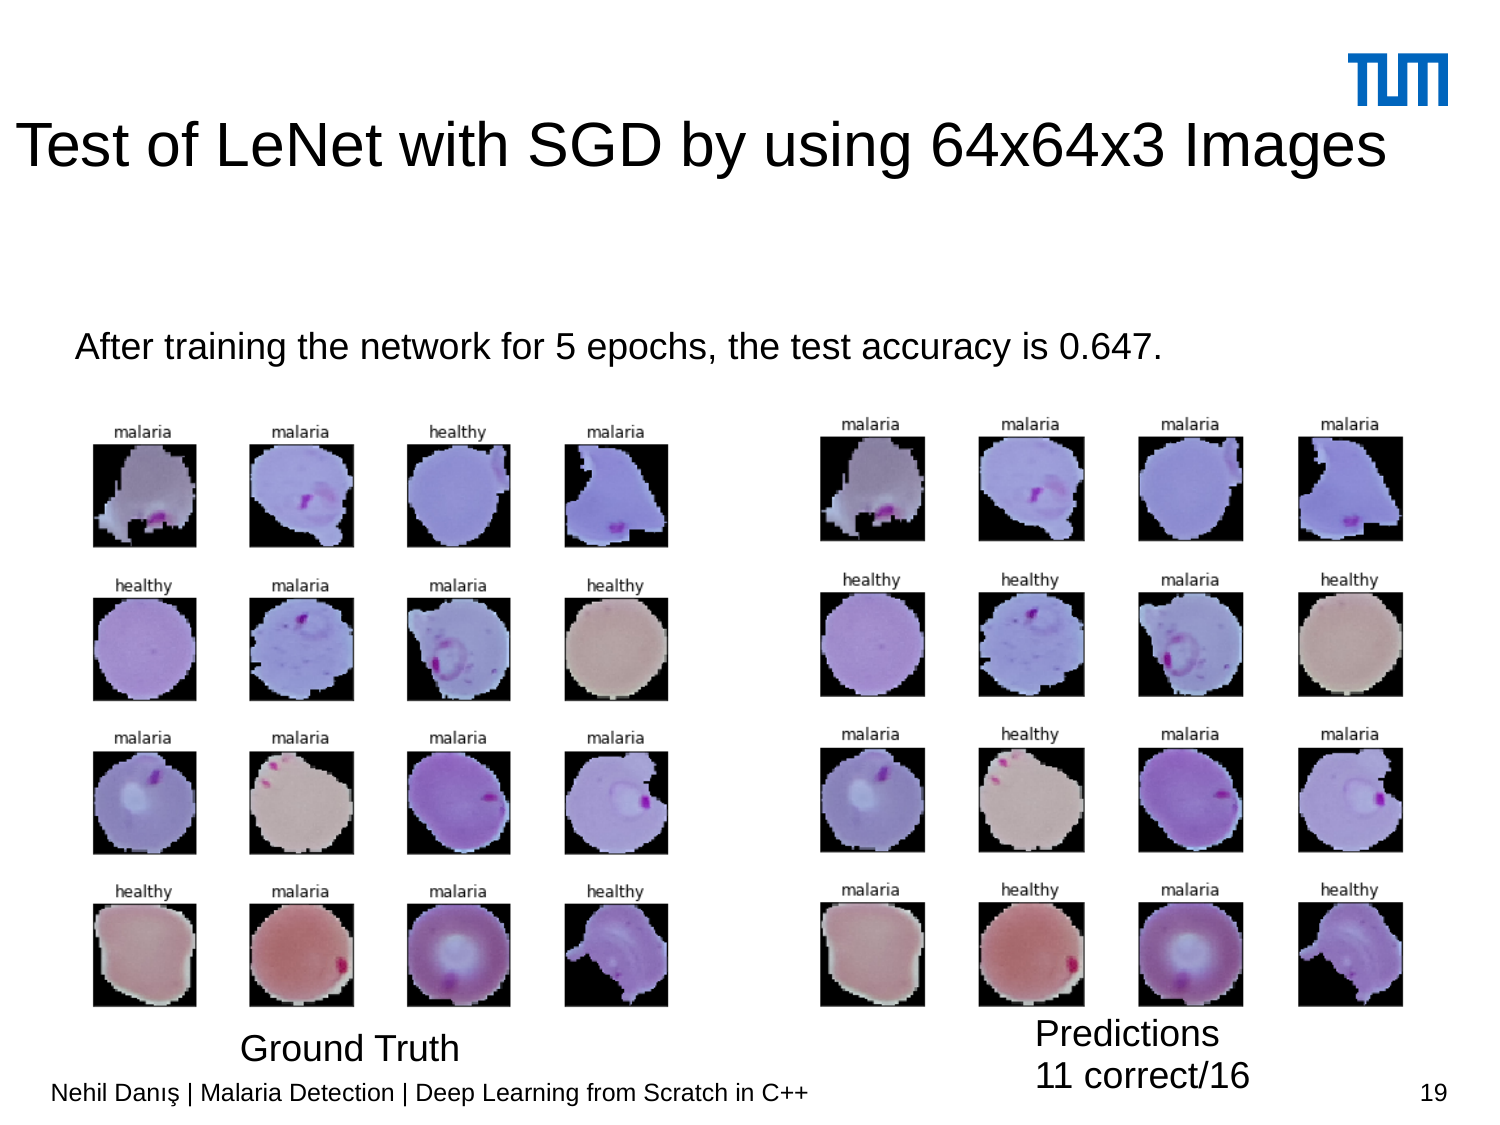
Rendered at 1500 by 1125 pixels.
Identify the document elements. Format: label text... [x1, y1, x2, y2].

title Test of LeNet with SGD by using 64x64x3 Images [15, 112, 1486, 255]
picture [806, 408, 1411, 1021]
text_box Nehil Danış | Malaria Detection | Deep Learning from Scratch in C++ [50, 1061, 1111, 1122]
text_box Predictions 11 correct/16 [945, 1021, 1321, 1061]
text_box <number> [1111, 1061, 1448, 1122]
text_box Ground Truth [150, 1021, 631, 1061]
text_box After training the network for 5 epochs, the test accuracy is 0.647. [60, 318, 1411, 417]
picture [79, 416, 676, 1021]
